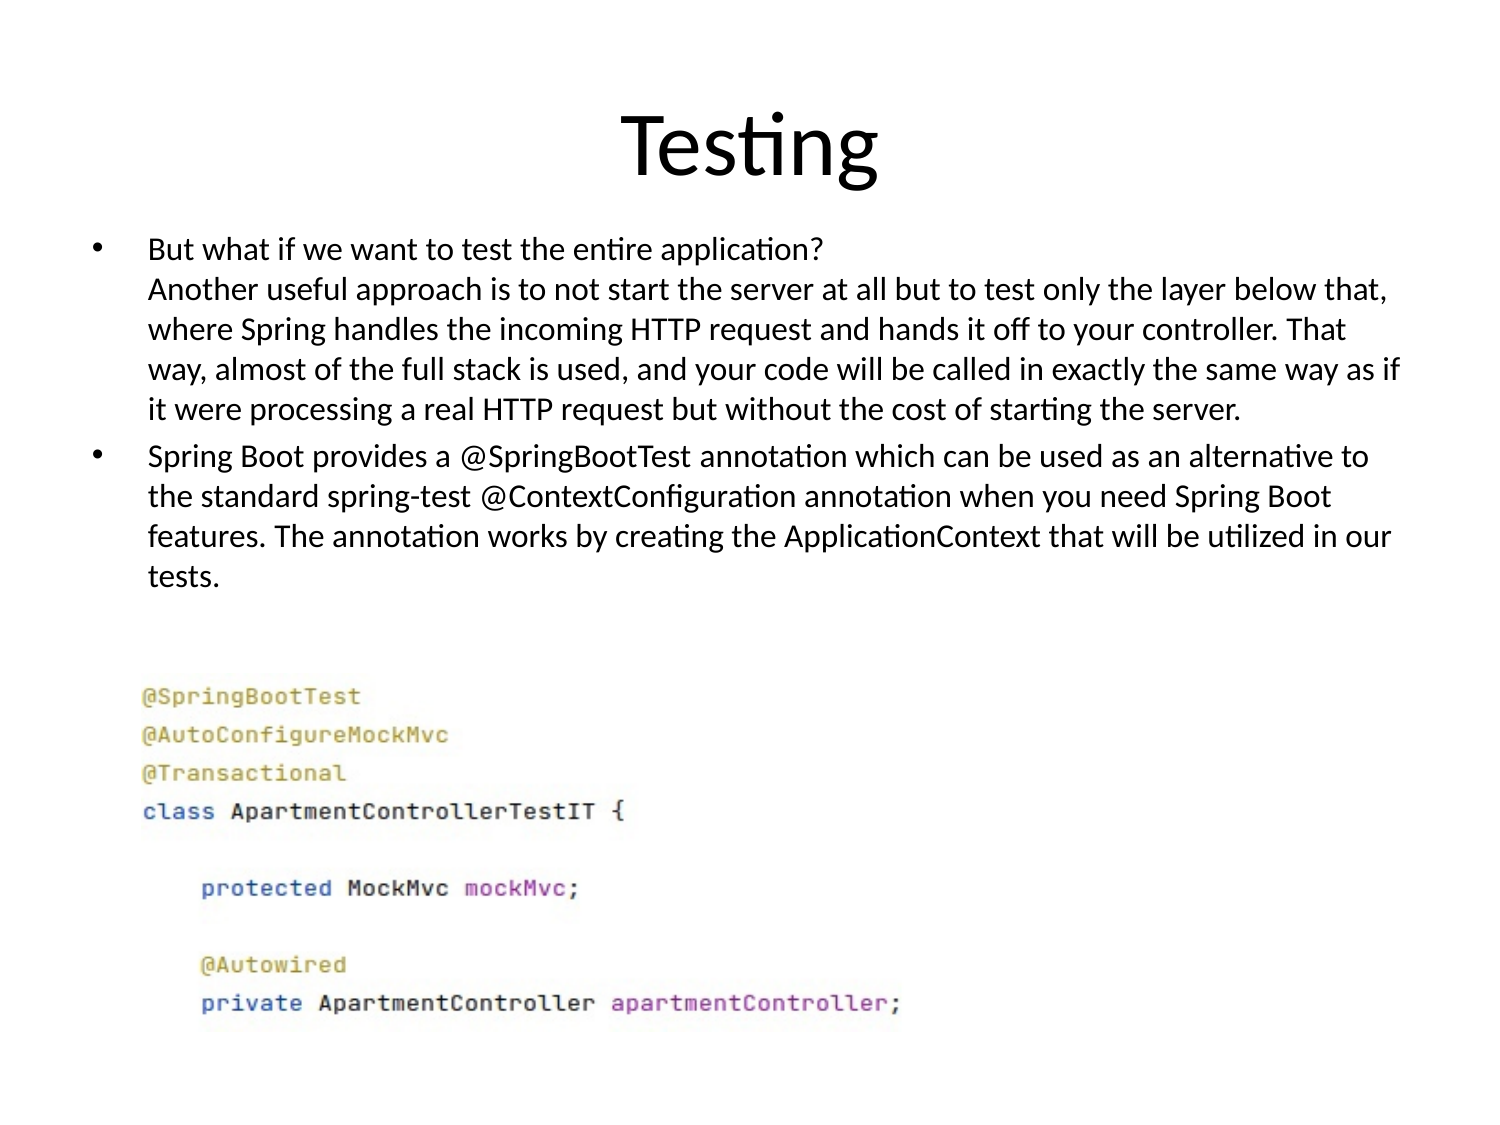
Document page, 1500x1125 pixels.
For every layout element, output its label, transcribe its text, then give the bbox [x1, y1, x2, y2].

picture [141, 673, 922, 1032]
list But what if we want to test the entire application? Another useful approach is to not start the server at all but to test only the layer below that, where Spring handles the incoming HTTP request and hands it off to your controller. That way, almost of the full stack is used, and your code will be called in exactly the same way as if it were processing a real HTTP request but without the cost of starting the server. Spring Boot provides a @SpringBootTest annotation which can be used as an alternative to the standard spring-test @ContextConfiguration annotation when you need Spring Boot features. The annotation works by creating the ApplicationContext that will be utilized in our tests. [76, 219, 1427, 963]
title Testing [75, 45, 1425, 233]
